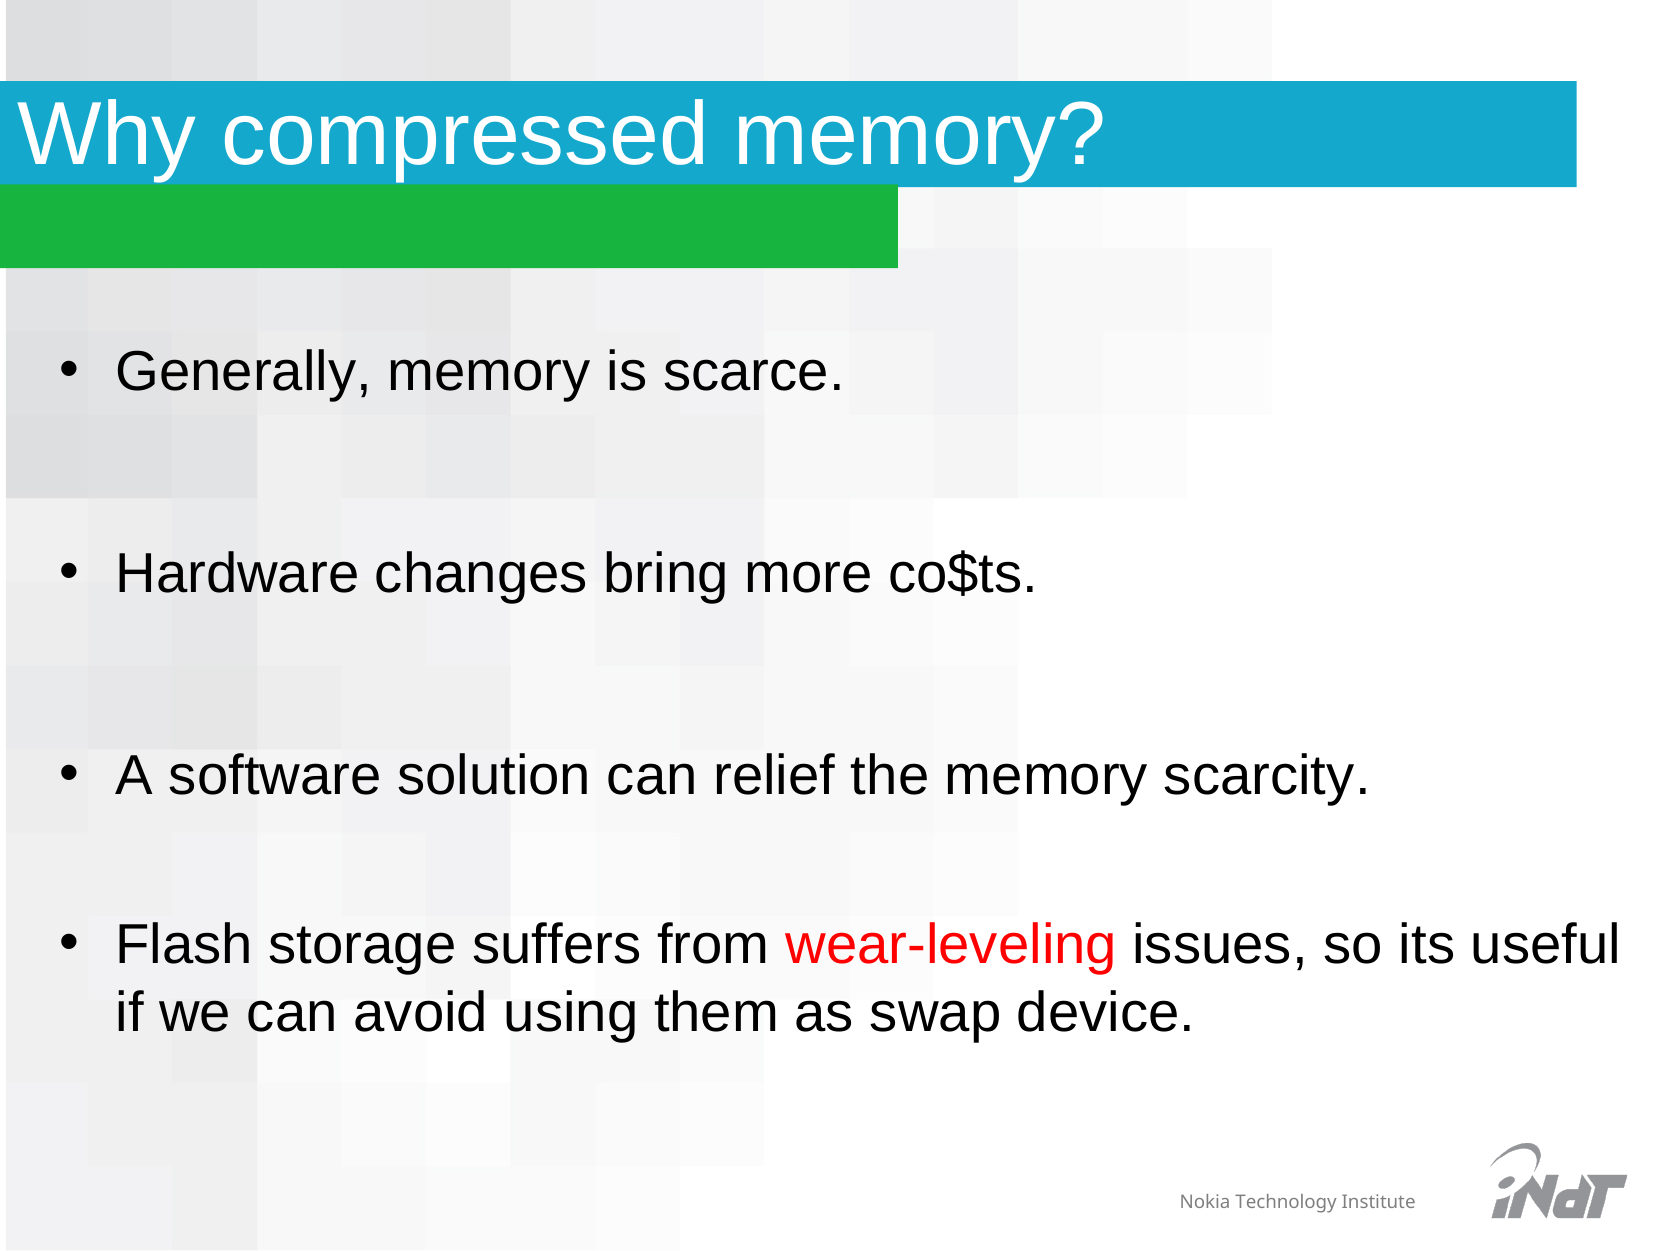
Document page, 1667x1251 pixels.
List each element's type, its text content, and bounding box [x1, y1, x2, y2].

picture [5, 0, 1667, 1251]
text_box [0, 184, 898, 269]
title Why compressed memory? [0, 81, 1577, 188]
list Generally, memory is scarce. Hardware changes bring more co$ts. A software solution can relief the memory scarcity. Flash storage suffers from wear-leveling issues, so its useful if we can avoid using them as swap device. [40, 300, 1627, 1201]
